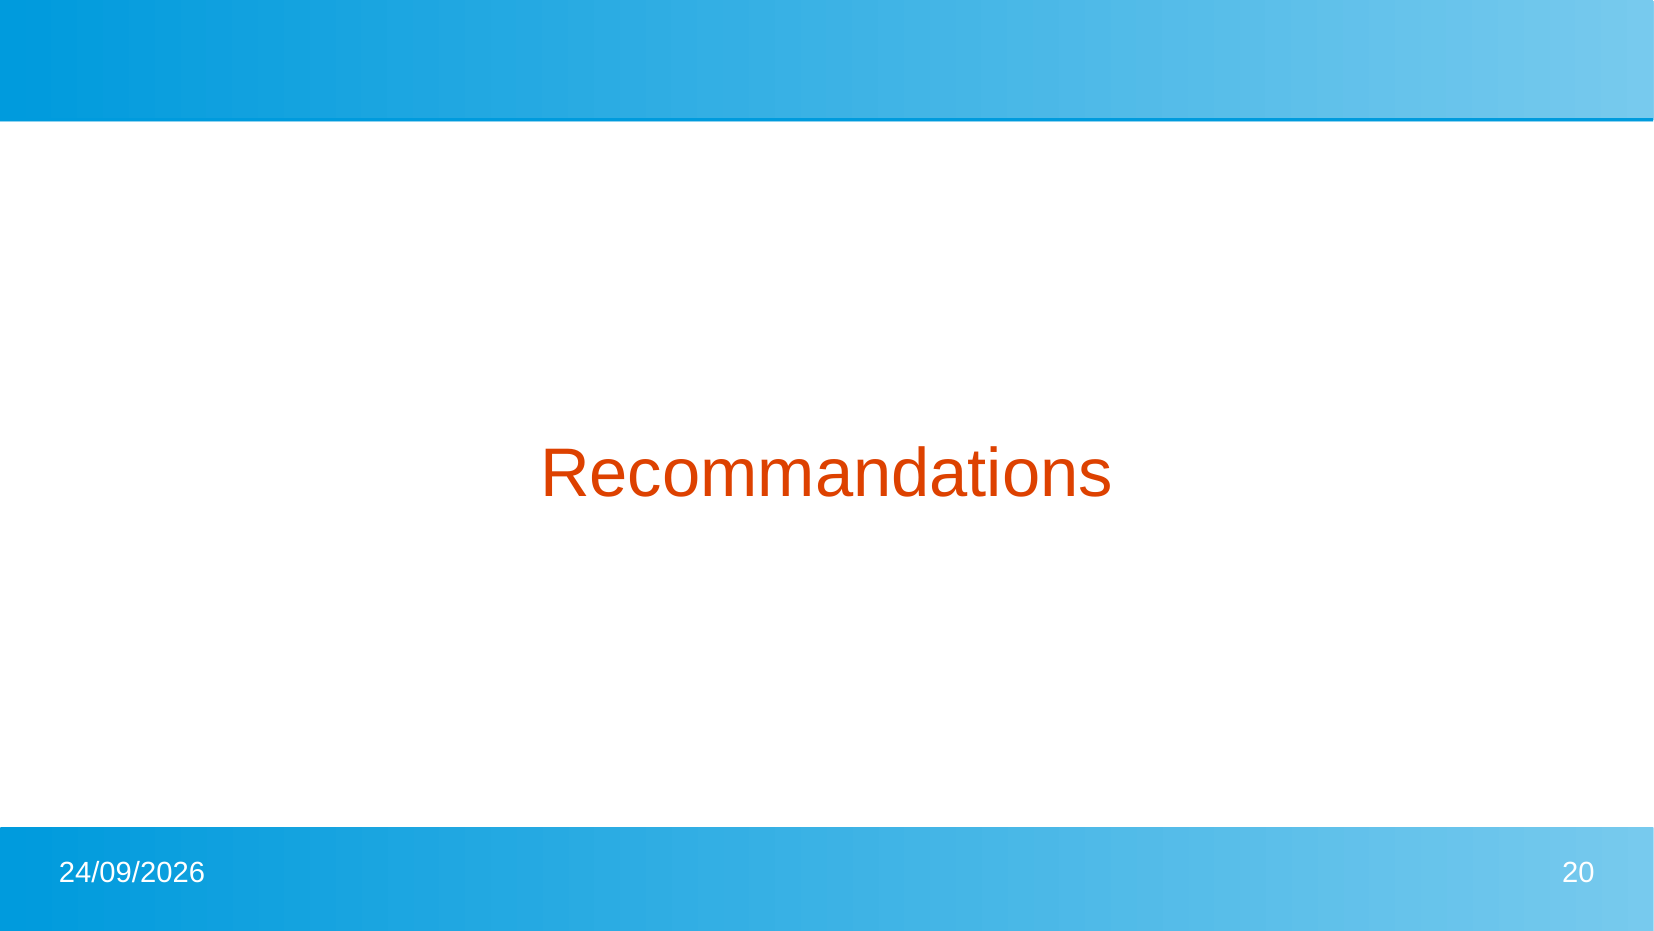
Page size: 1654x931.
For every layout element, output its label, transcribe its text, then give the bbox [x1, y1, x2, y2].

subtitle Recommandations [59, 177, 1595, 768]
